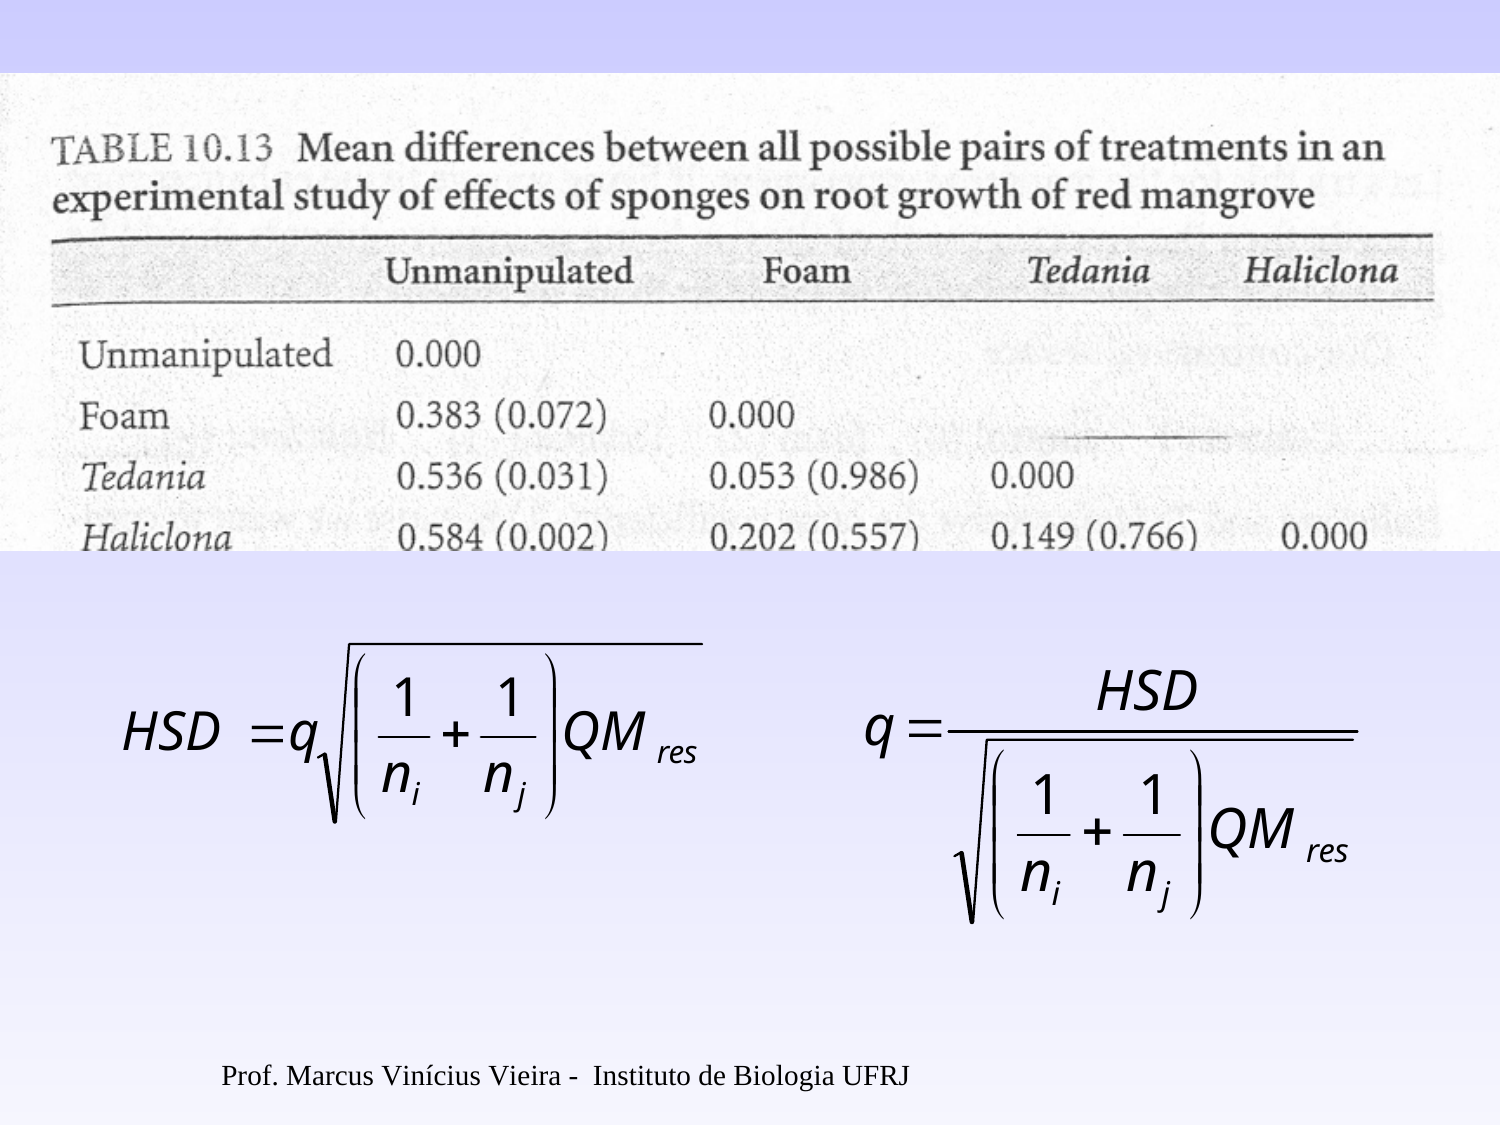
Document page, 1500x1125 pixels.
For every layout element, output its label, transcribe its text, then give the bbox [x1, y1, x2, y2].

picture [0, 73, 1500, 551]
chart [856, 657, 1370, 937]
text_box Prof. Marcus Vinícius Vieira - Instituto de Biologia UFRJ [206, 1024, 1388, 1100]
chart [112, 633, 715, 836]
